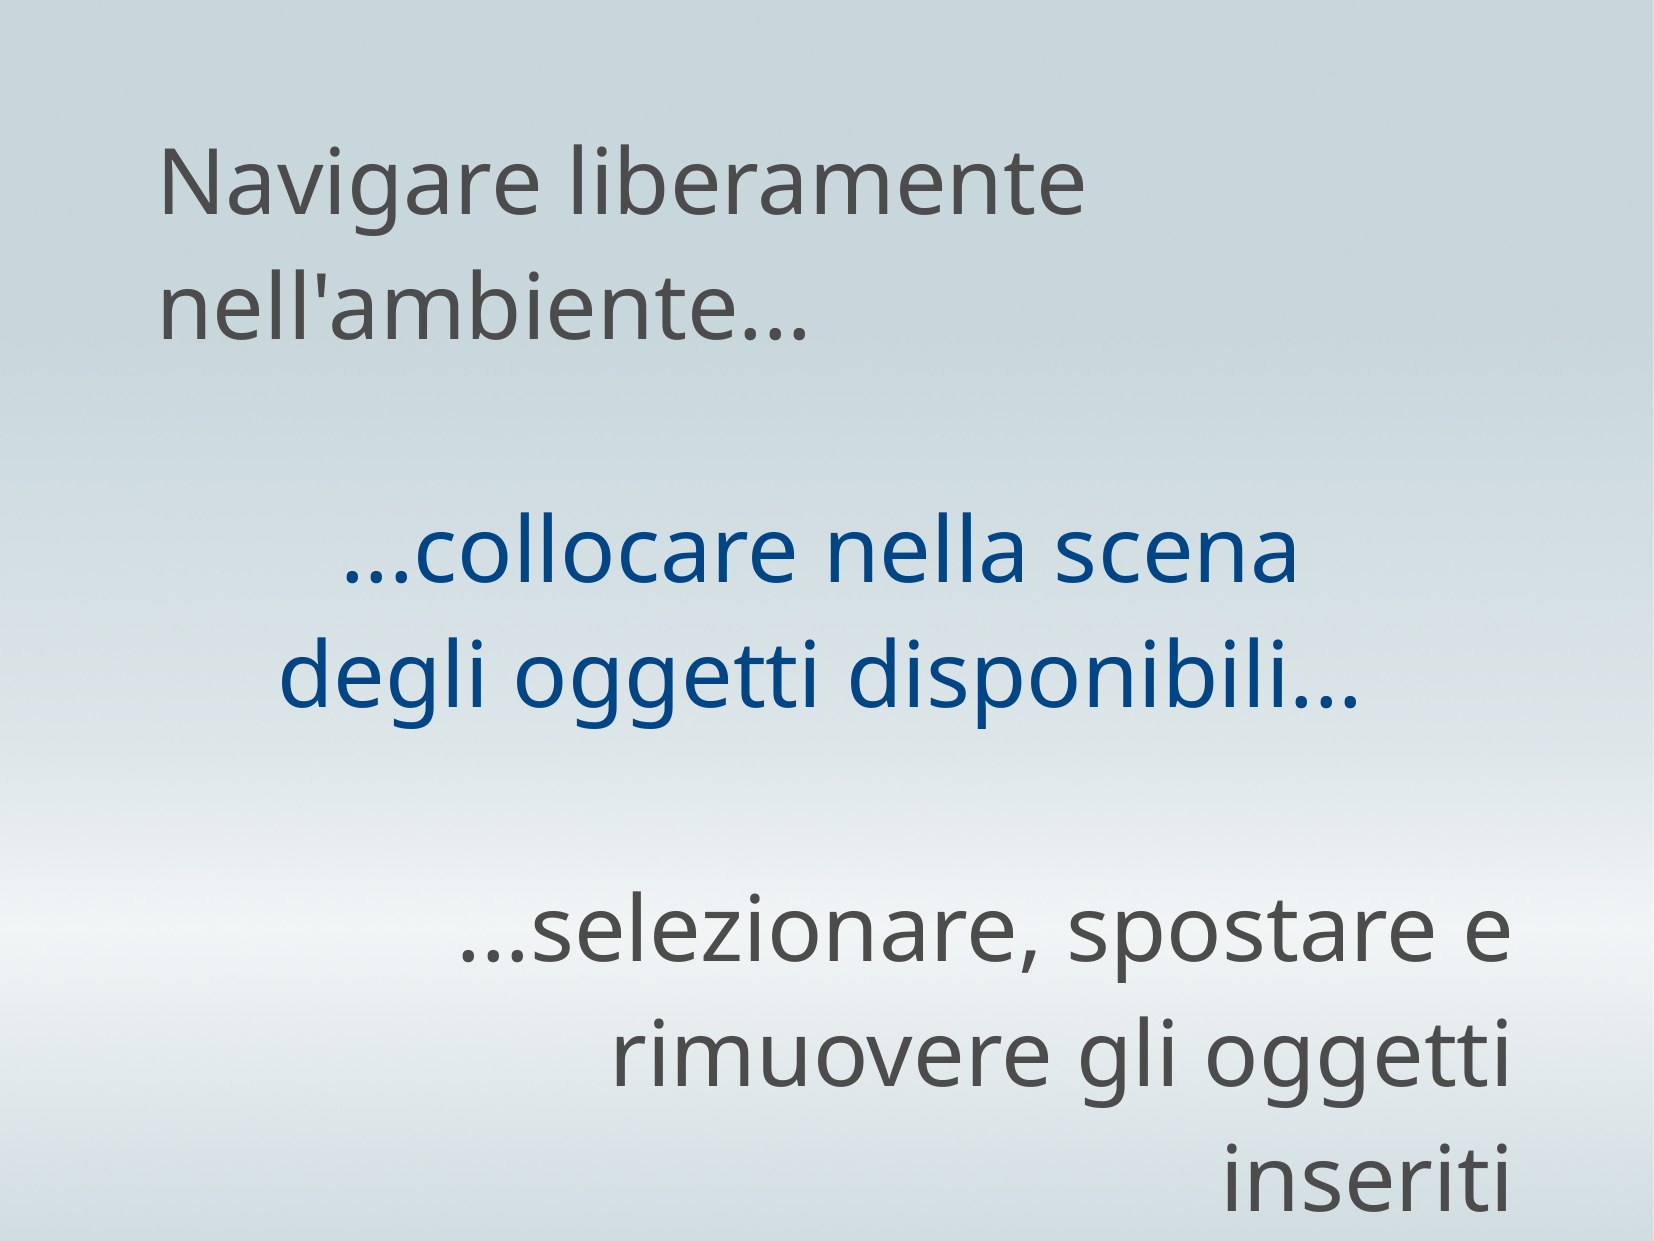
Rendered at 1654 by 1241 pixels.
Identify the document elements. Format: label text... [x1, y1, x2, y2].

text_box ...selezionare, spostare e rimuovere gli oggetti inseriti [286, 856, 1530, 1128]
picture [0, 0, 1654, 1241]
text_box ...collocare nella scena degli oggetti disponibili... [262, 477, 1391, 751]
text_box Navigare liberamente nell'ambiente... [141, 109, 1382, 381]
